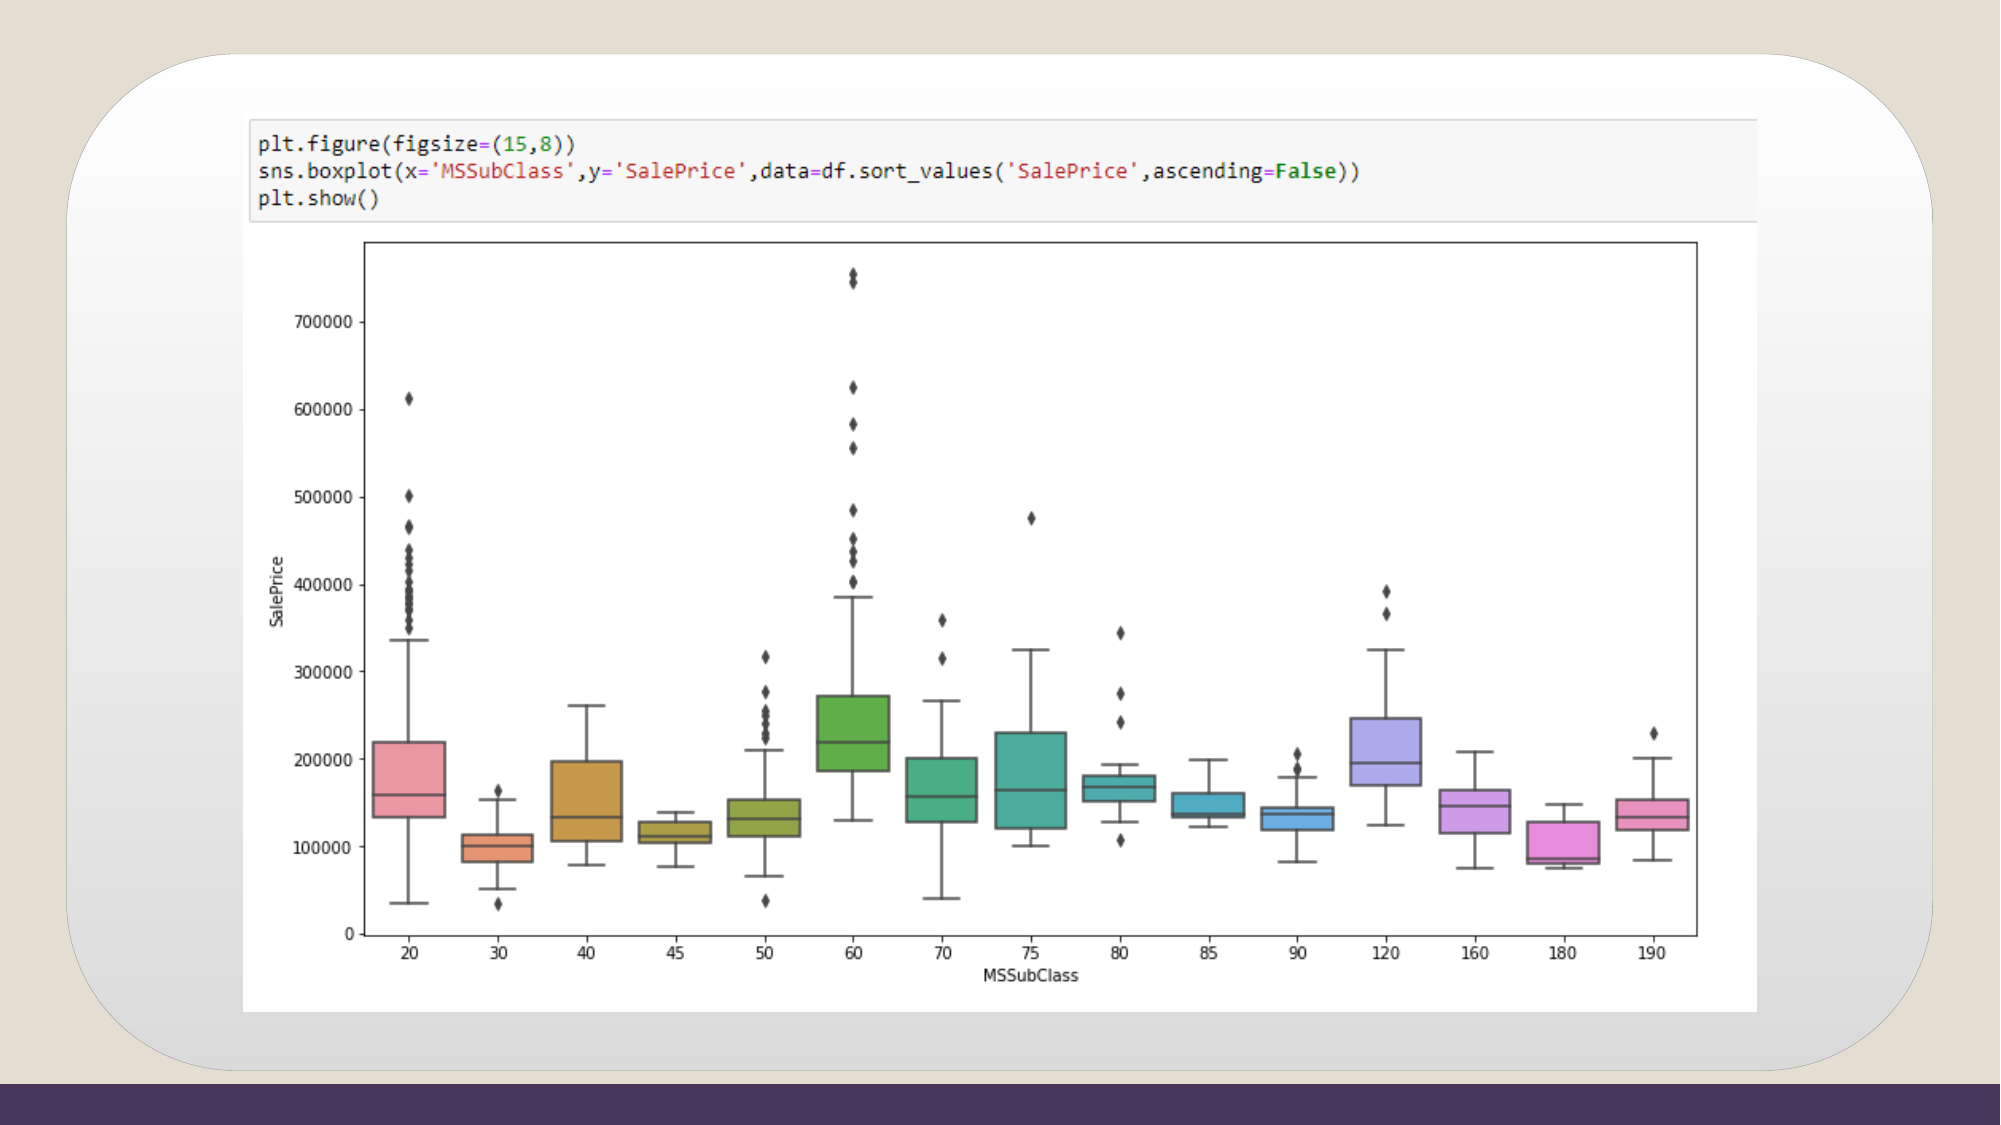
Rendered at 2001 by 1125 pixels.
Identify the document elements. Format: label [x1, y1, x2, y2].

text_box [0, 1084, 2000, 1125]
picture [243, 113, 1757, 1012]
